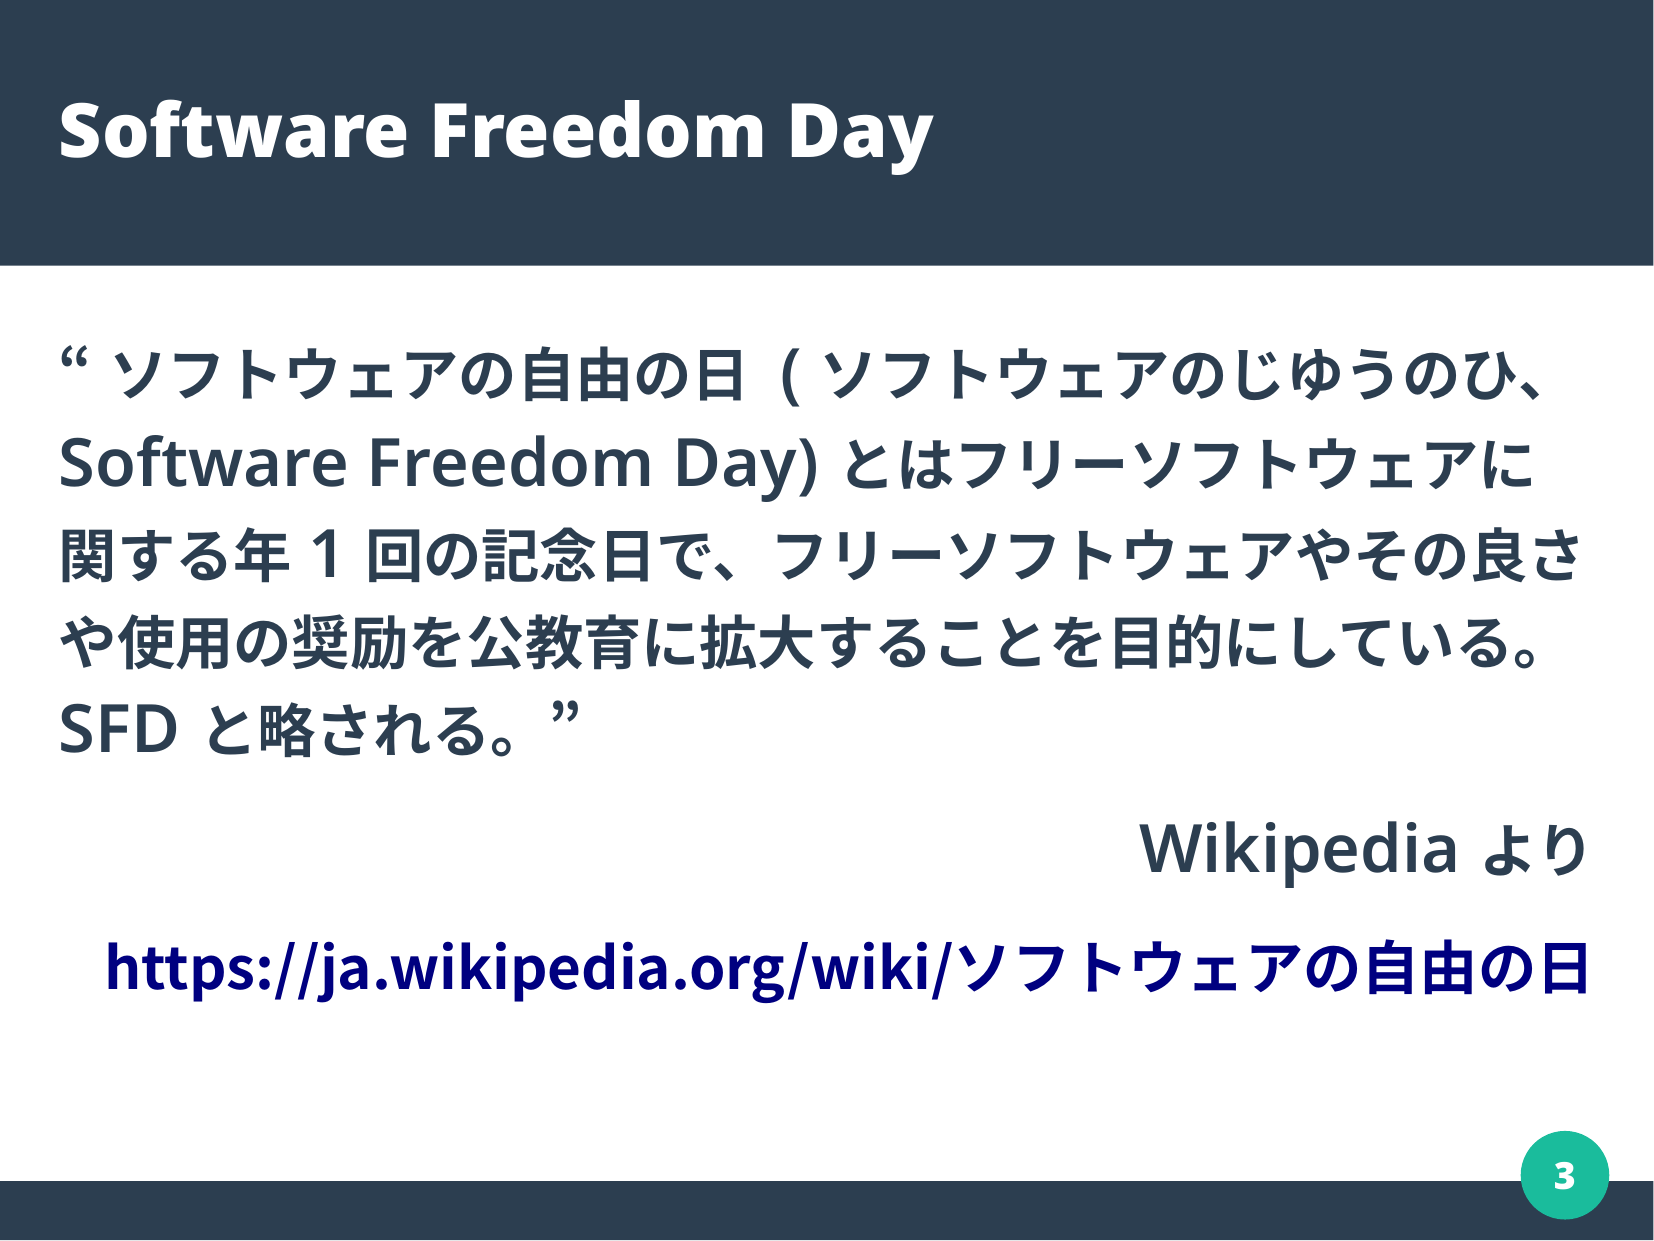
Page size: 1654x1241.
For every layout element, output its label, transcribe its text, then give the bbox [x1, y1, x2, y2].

title Software Freedom Day [59, 49, 1595, 207]
list “ソフトウェアの自由の日 (ソフトウェアのじゆうのひ、Software Freedom Day)とはフリーソフトウェアに関する年1回の記念日で、フリーソフトウェアやその良さや使用の奨励を公教育に拡大することを目的にしている。SFDと略される。” Wikipediaより https://ja.wikipedia.org/wiki/ソフトウェアの自由の日 [59, 324, 1595, 1152]
